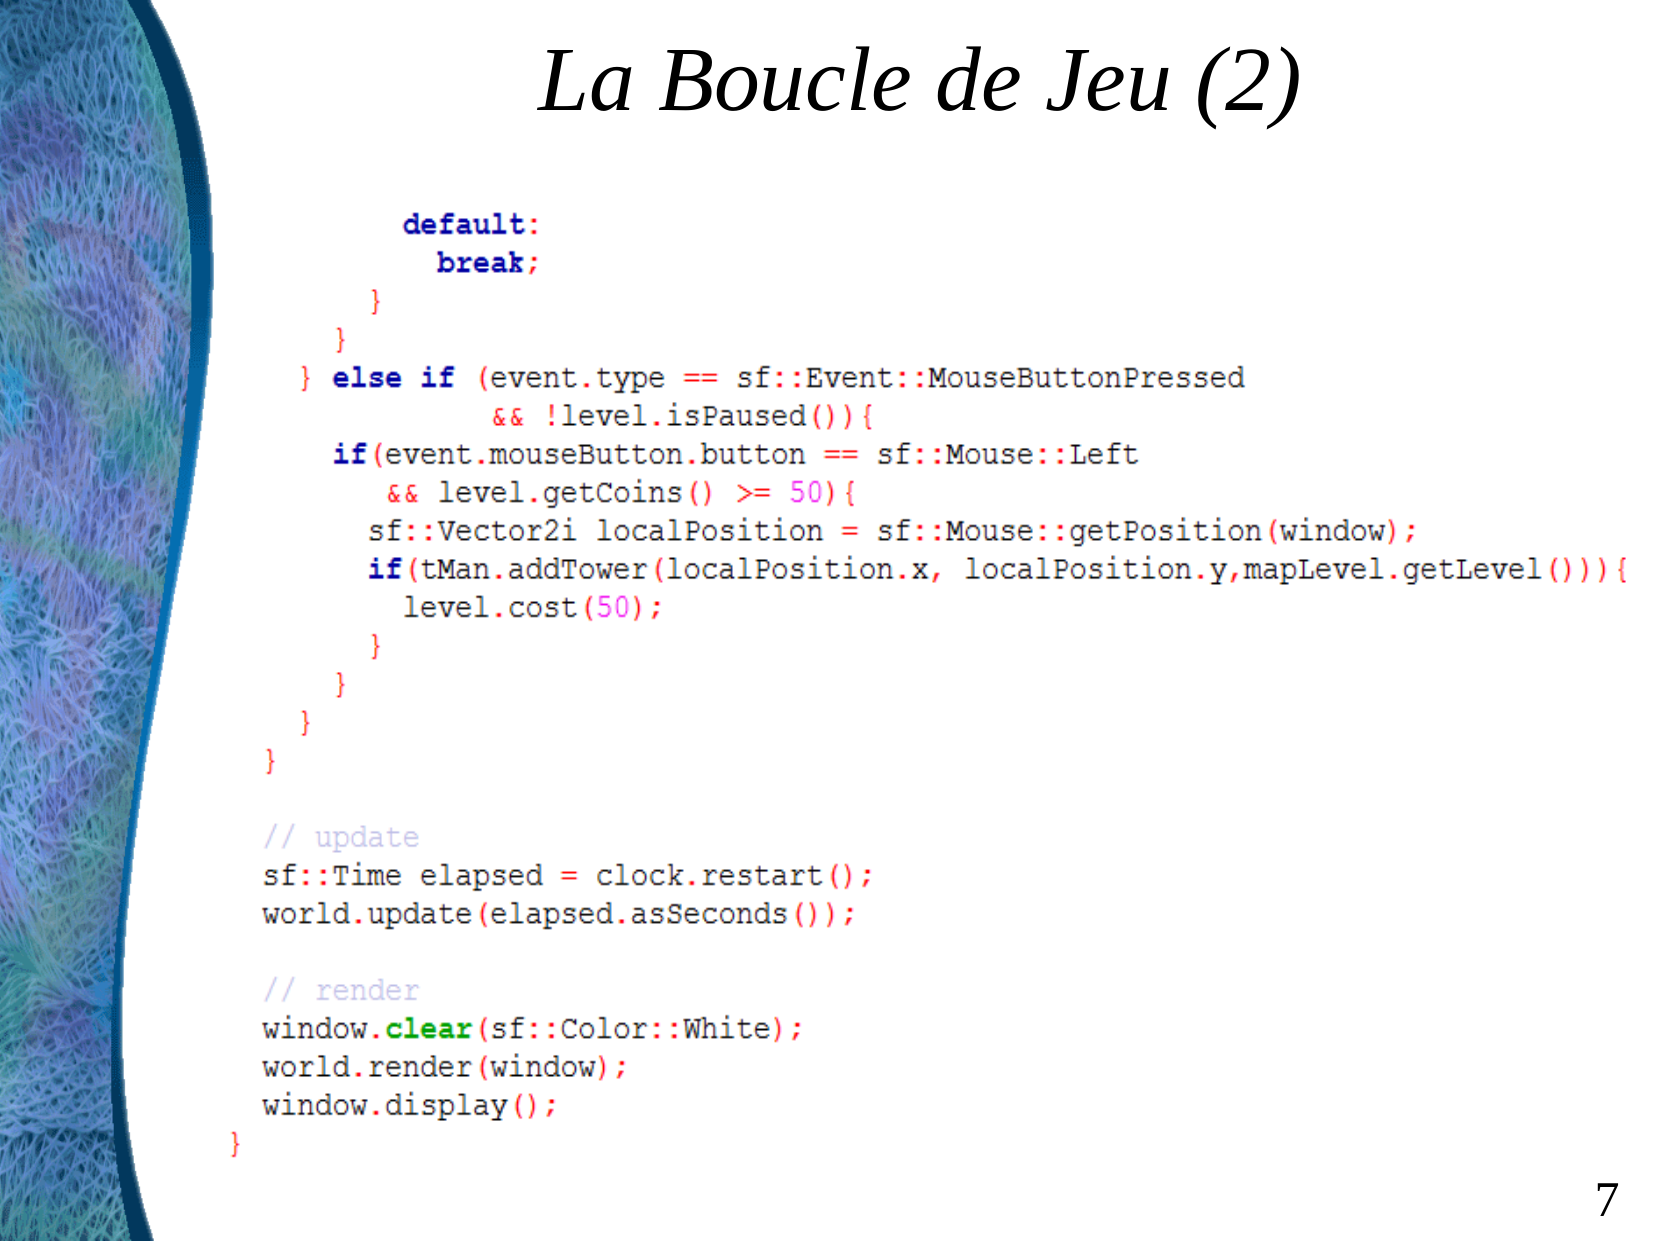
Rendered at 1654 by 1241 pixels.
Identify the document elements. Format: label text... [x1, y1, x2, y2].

title La Boucle de Jeu (2) [223, 28, 1619, 130]
text_box <numéro> [1594, 1172, 1654, 1229]
picture [0, 0, 1654, 1241]
